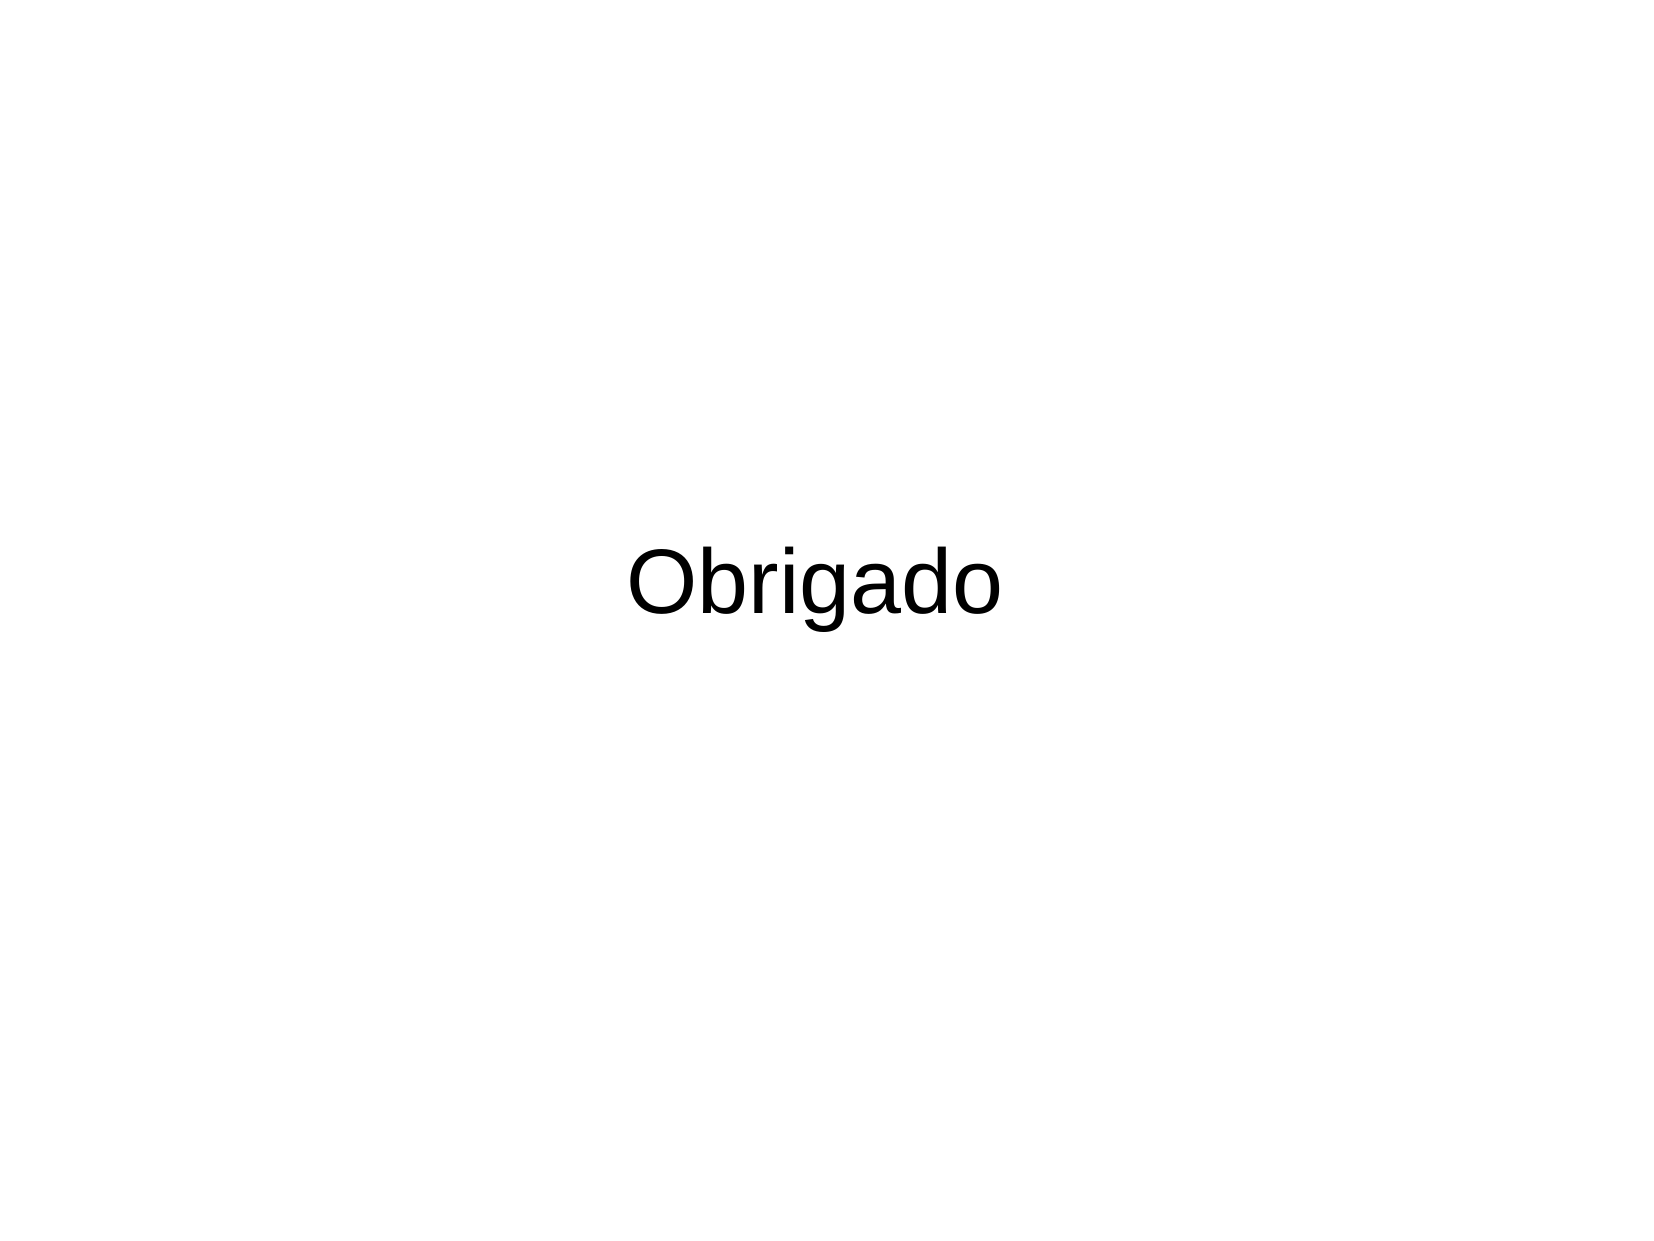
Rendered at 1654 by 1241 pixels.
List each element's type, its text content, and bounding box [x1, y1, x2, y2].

title Obrigado [70, 477, 1560, 686]
